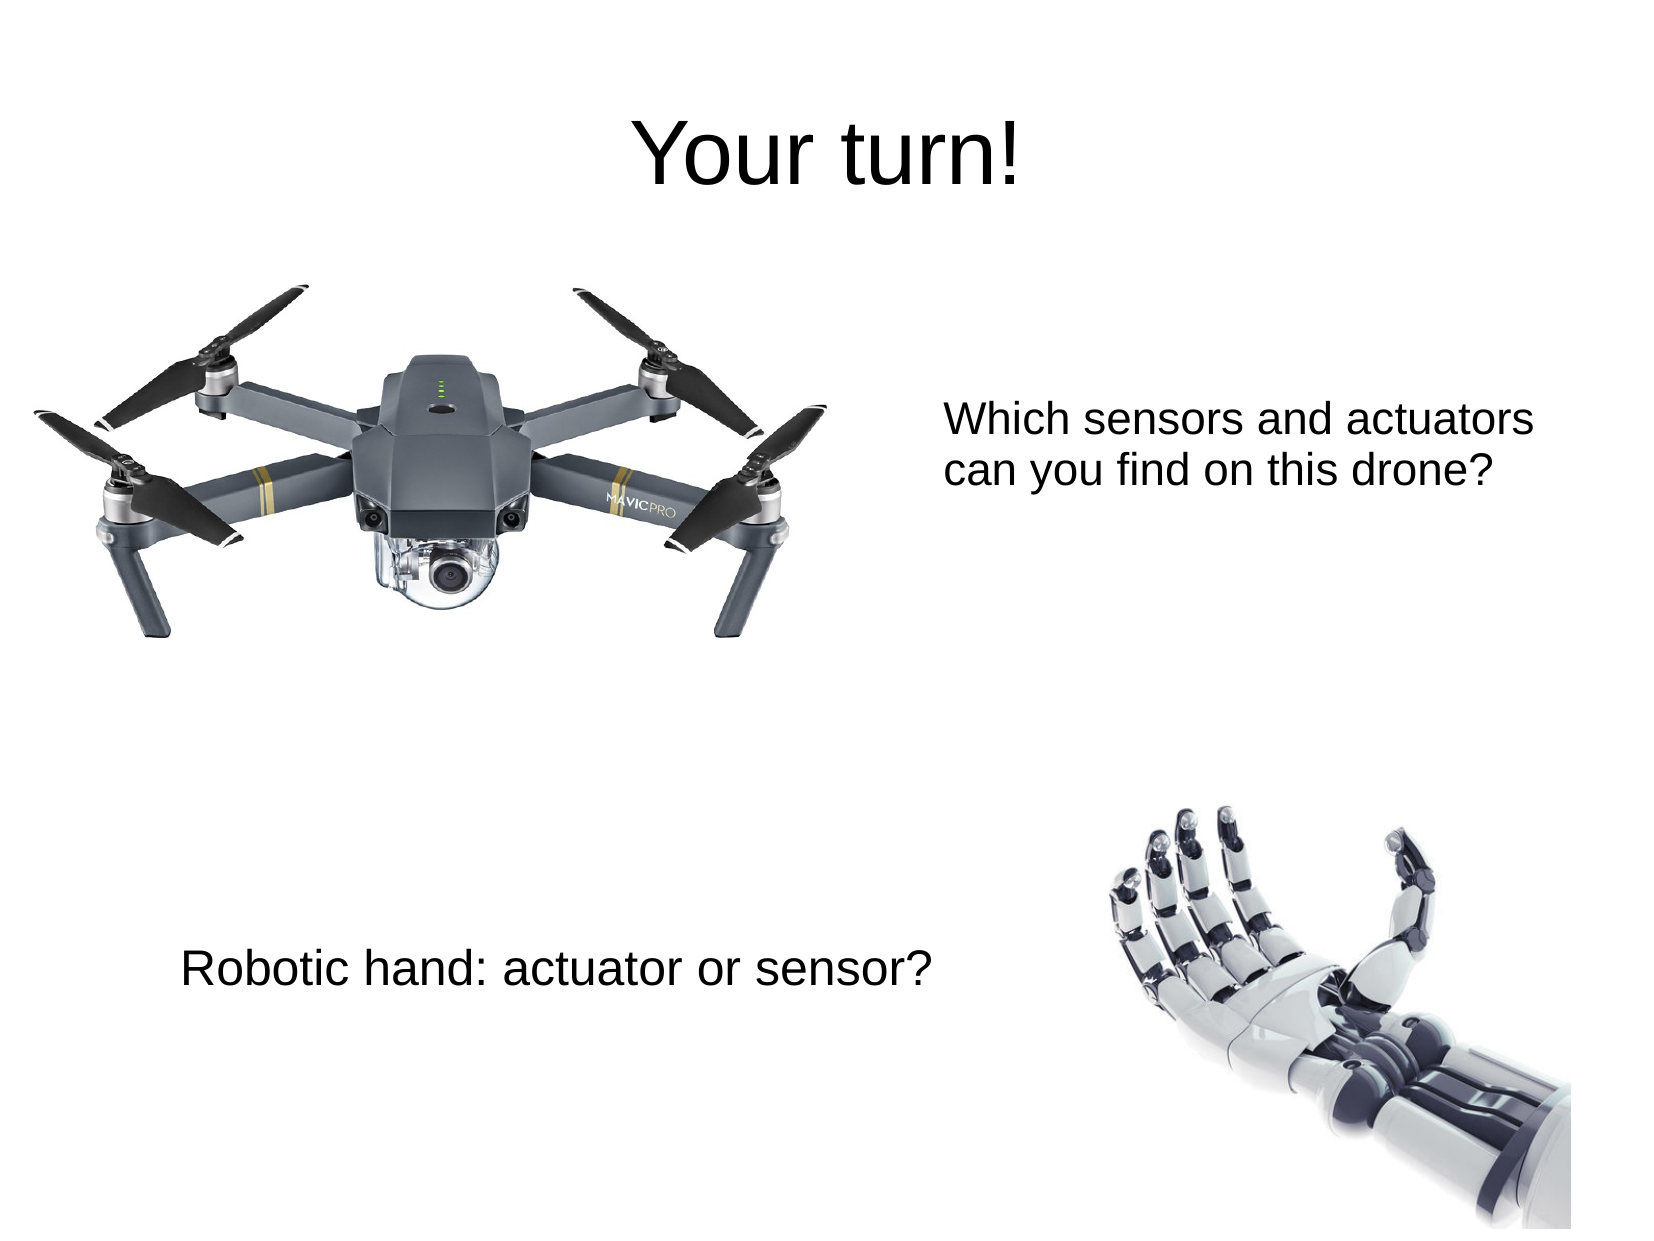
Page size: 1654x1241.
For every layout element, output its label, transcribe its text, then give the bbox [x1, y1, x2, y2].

picture [1051, 708, 1571, 1229]
picture [33, 284, 827, 638]
text_box Which sensors and actuators can you find on this drone? [928, 385, 1550, 503]
text_box Robotic hand: actuator or sensor? [165, 933, 949, 1004]
title Your turn! [82, 49, 1571, 257]
